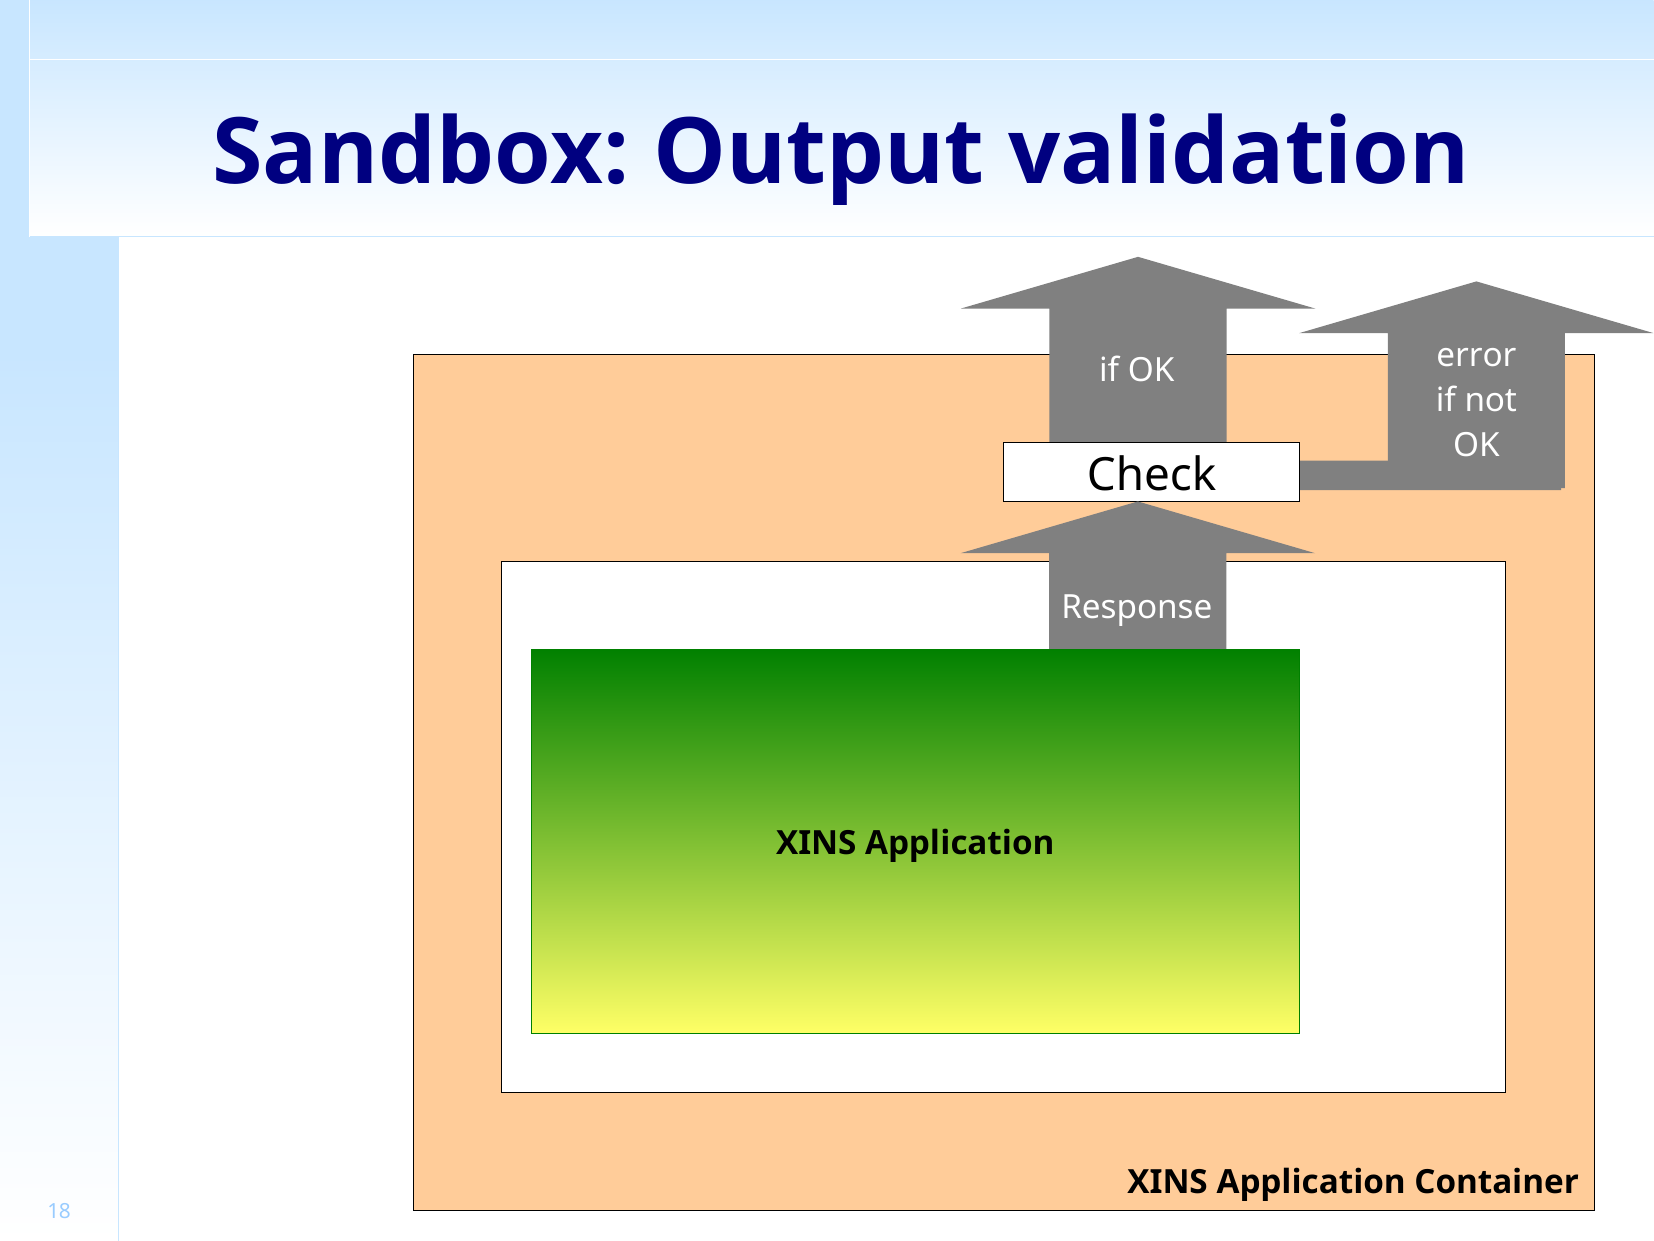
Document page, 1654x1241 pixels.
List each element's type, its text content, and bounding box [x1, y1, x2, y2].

text_box error if not OK [1387, 324, 1565, 473]
title Sandbox: Output validation [29, 59, 1654, 237]
text_box [413, 256, 1595, 1211]
text_box XINS Application Container [708, 1151, 1595, 1211]
text_box Check [1003, 442, 1300, 502]
text_box XINS Application [531, 649, 1300, 1034]
text_box if OK [1062, 295, 1211, 443]
text_box Response [1062, 561, 1211, 649]
text_box [1299, 281, 1654, 334]
